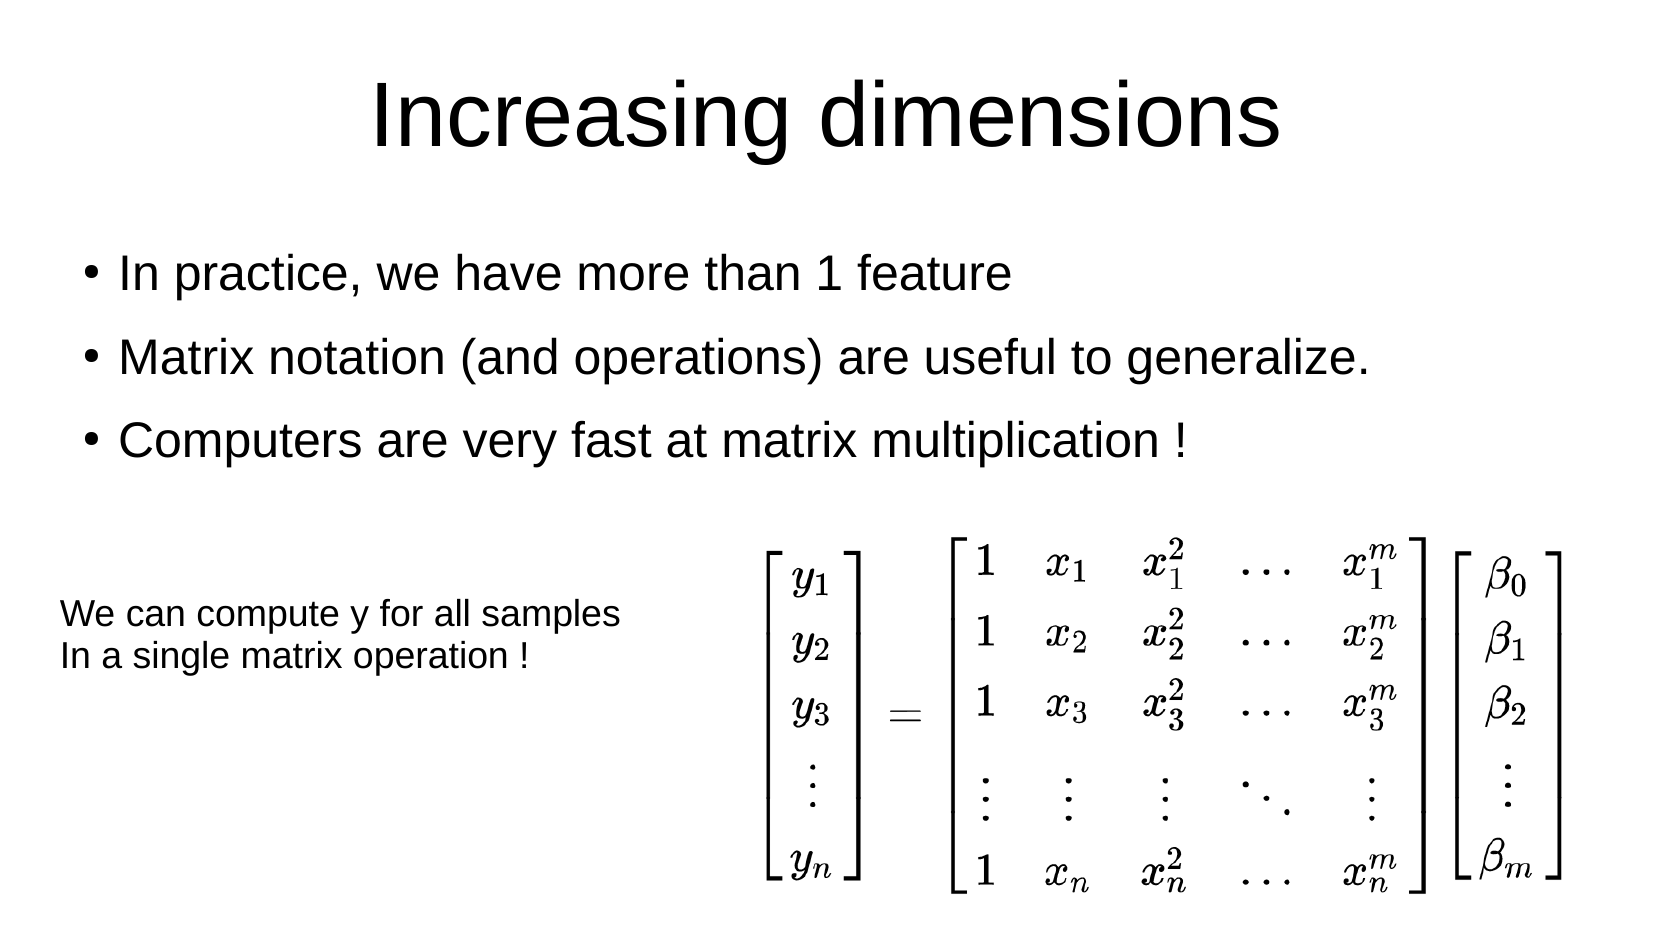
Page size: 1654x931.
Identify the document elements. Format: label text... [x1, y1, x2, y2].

picture [750, 522, 1576, 911]
text_box We can compute y for all samples In a single matrix operation ! [45, 585, 646, 726]
title Increasing dimensions [82, 37, 1571, 193]
text_box In practice, we have more than 1 feature Matrix notation (and operations) are useful to generalize. Computers are very fast at matrix multiplication ! [82, 217, 1571, 758]
